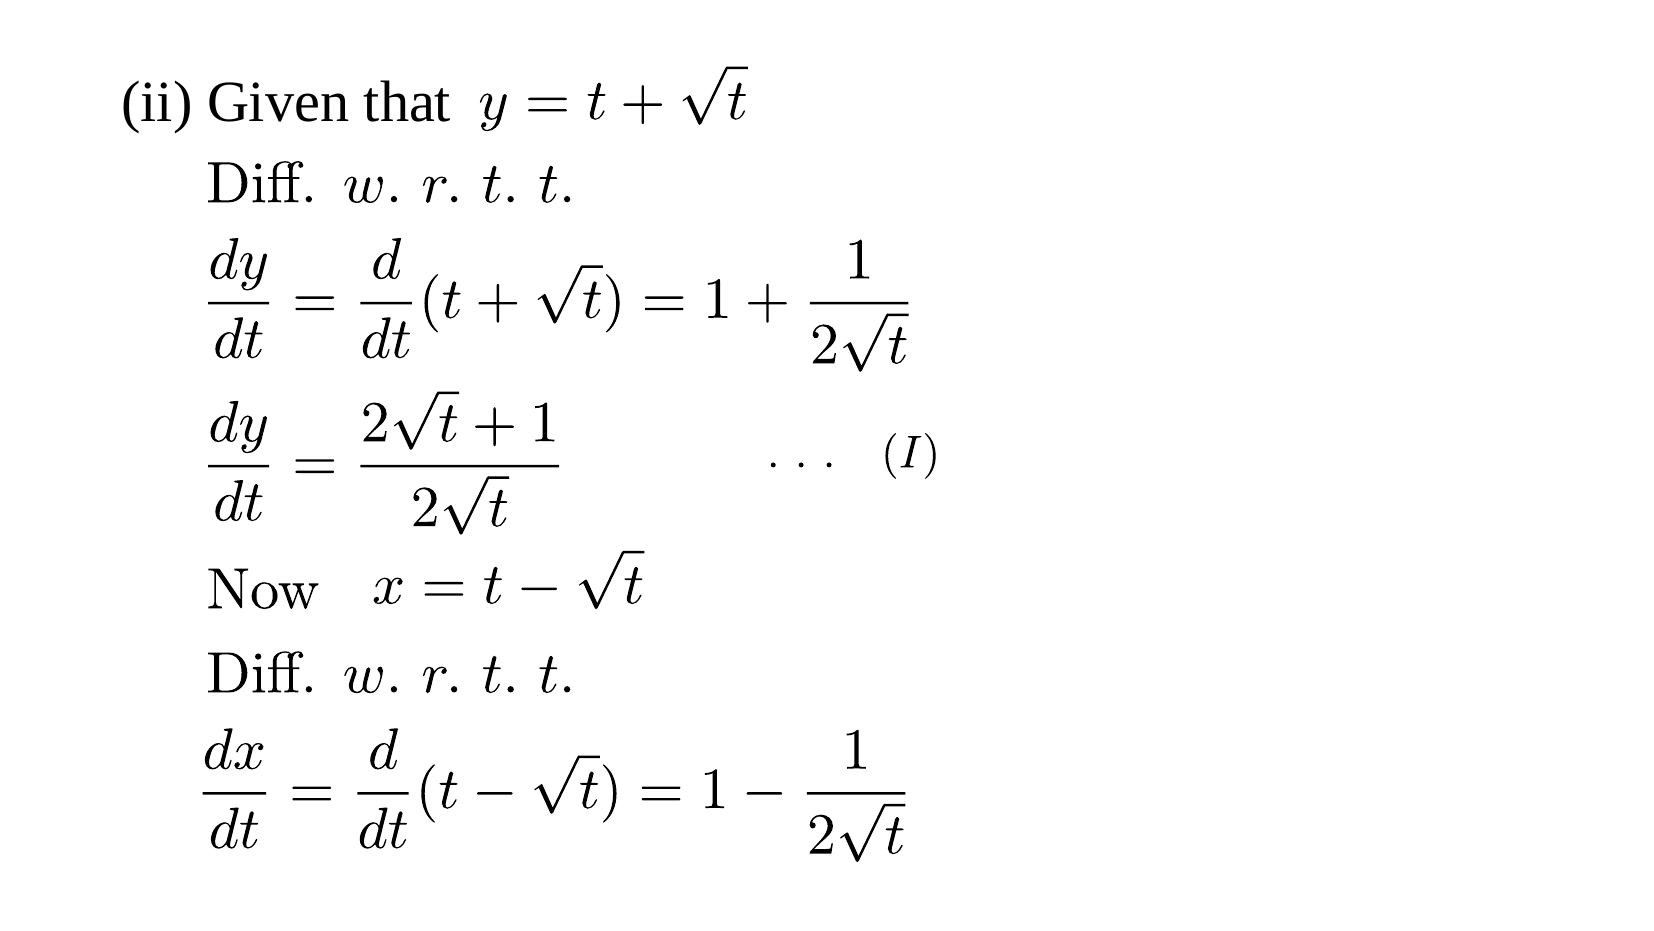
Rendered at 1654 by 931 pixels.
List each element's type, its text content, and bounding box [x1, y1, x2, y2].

text_box [208, 161, 571, 203]
text_box [208, 568, 319, 610]
text_box [208, 651, 571, 694]
text_box [208, 391, 560, 535]
text_box [202, 728, 906, 863]
text_box [769, 433, 936, 479]
title (ii) Given that [47, 37, 1607, 886]
text_box [208, 238, 909, 372]
text_box [479, 66, 748, 132]
text_box [373, 550, 645, 610]
